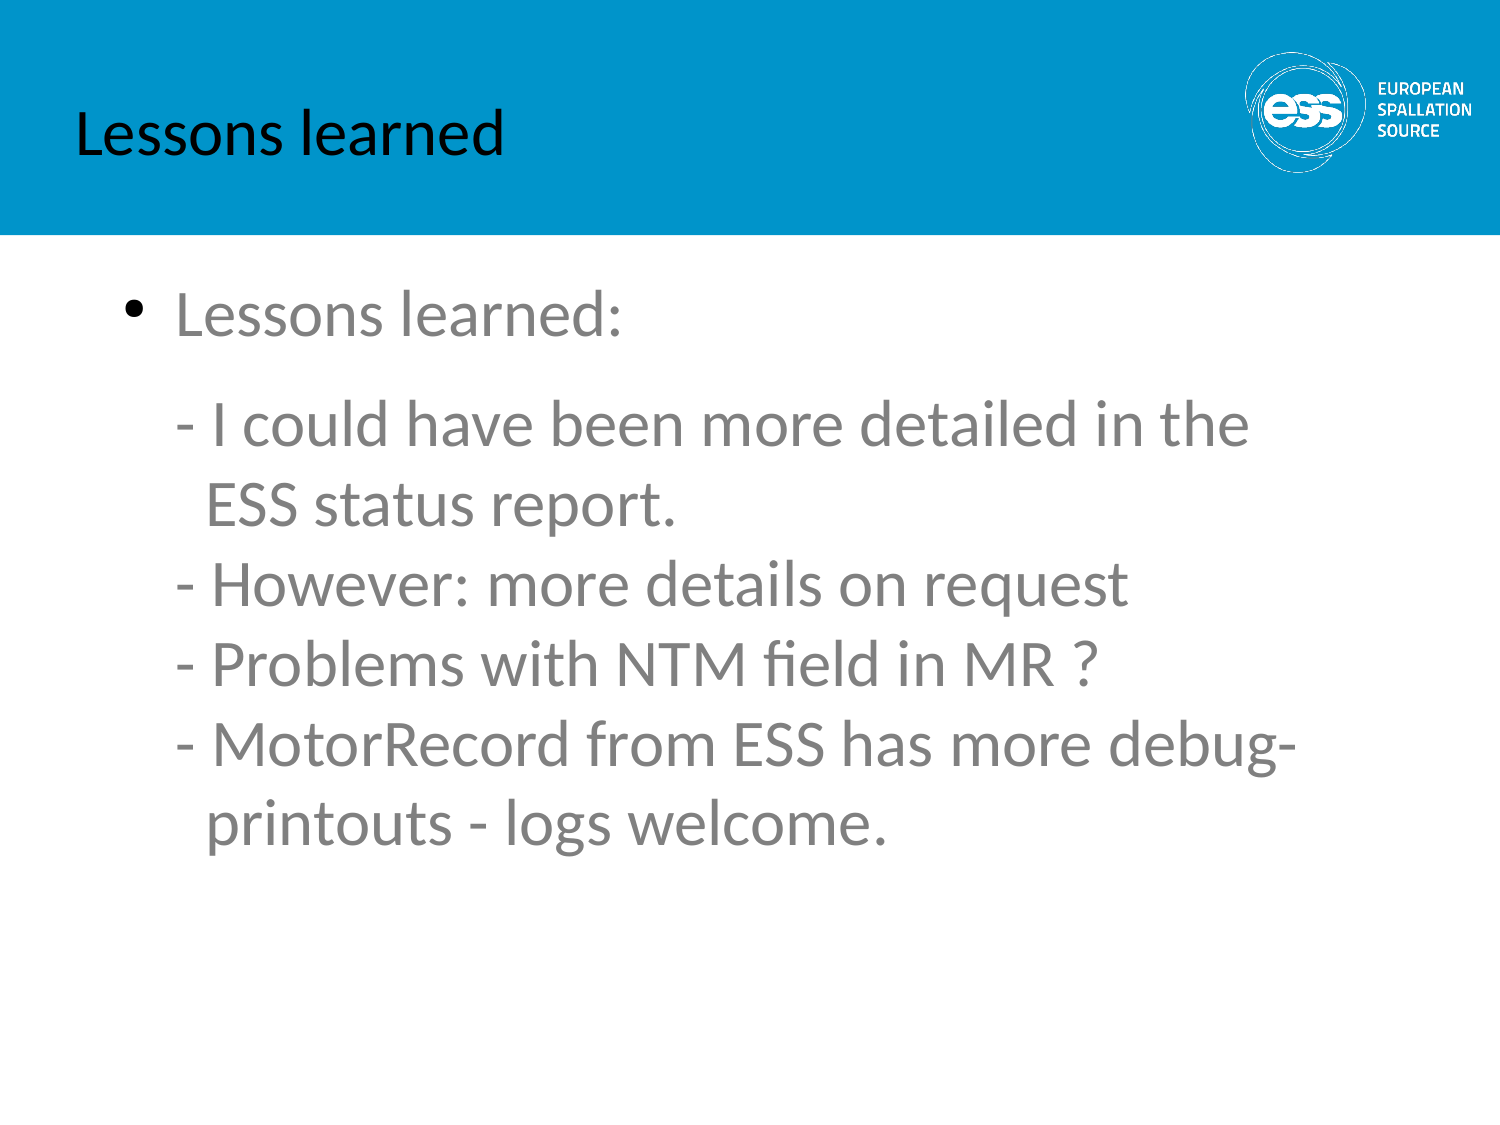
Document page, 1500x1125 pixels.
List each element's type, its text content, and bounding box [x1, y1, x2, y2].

picture [1400, 83, 1407, 94]
picture [1379, 83, 1385, 94]
title Lessons learned [75, 45, 1247, 233]
picture [1398, 109, 1406, 115]
picture [1409, 104, 1415, 115]
picture [1418, 104, 1423, 115]
picture [1443, 86, 1450, 93]
picture [1423, 83, 1430, 94]
list Lessons learned: - I could have been more detailed in the ESS status report. - However: more details on request - Problems with NTM field in MR ? - MotorRecord from ESS has more debug- printouts - logs welcome. [90, 262, 1441, 1005]
picture [1432, 125, 1438, 136]
picture [1436, 104, 1444, 115]
picture [1454, 83, 1458, 94]
picture [1389, 104, 1393, 115]
picture [1264, 94, 1342, 127]
picture [1422, 125, 1428, 134]
